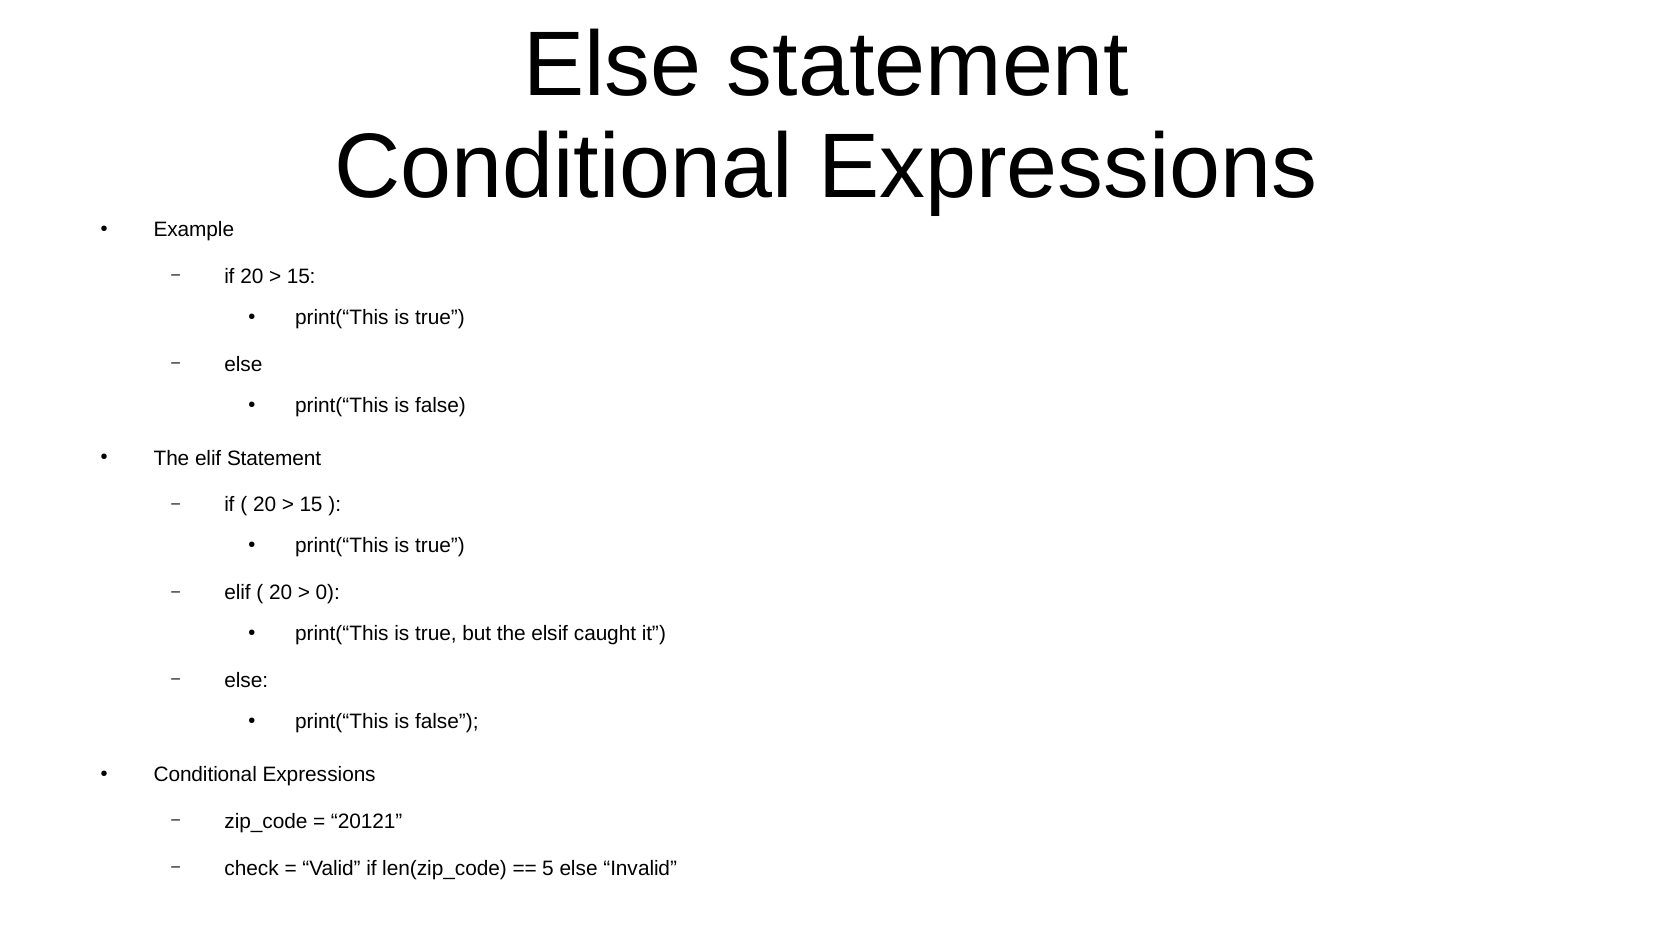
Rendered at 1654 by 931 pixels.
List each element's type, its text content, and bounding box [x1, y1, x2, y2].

title Else statement Conditional Expressions [82, 12, 1571, 217]
list Example if 20 > 15: print(“This is true”) else print(“This is false) The elif Statement if ( 20 > 15 ): print(“This is true”) elif ( 20 > 0): print(“This is true, but the elsif caught it”) else: print(“This is false”); Conditional Expressions zip_code = “20121” check = “Valid” if len(zip_code) == 5 else “Invalid” [82, 217, 1576, 916]
